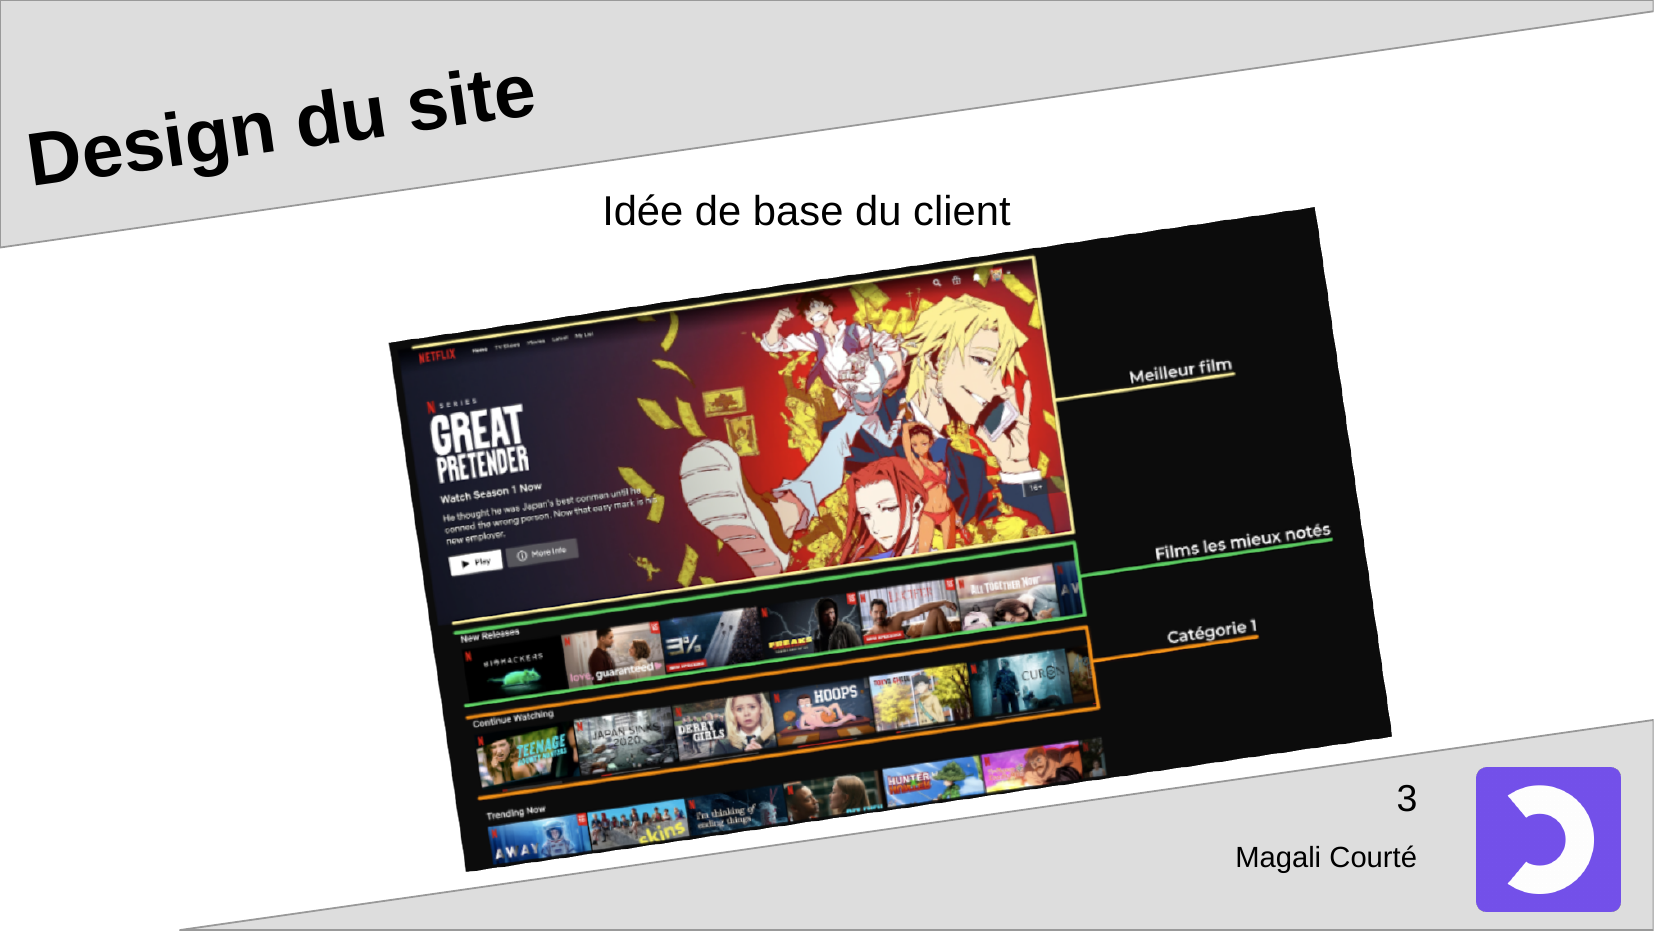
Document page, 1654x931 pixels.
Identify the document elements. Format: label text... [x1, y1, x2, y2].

picture [1476, 767, 1621, 912]
title Design du site [16, 0, 1501, 239]
list Idée de base du client [531, 59, 1129, 321]
picture [383, 206, 1392, 872]
